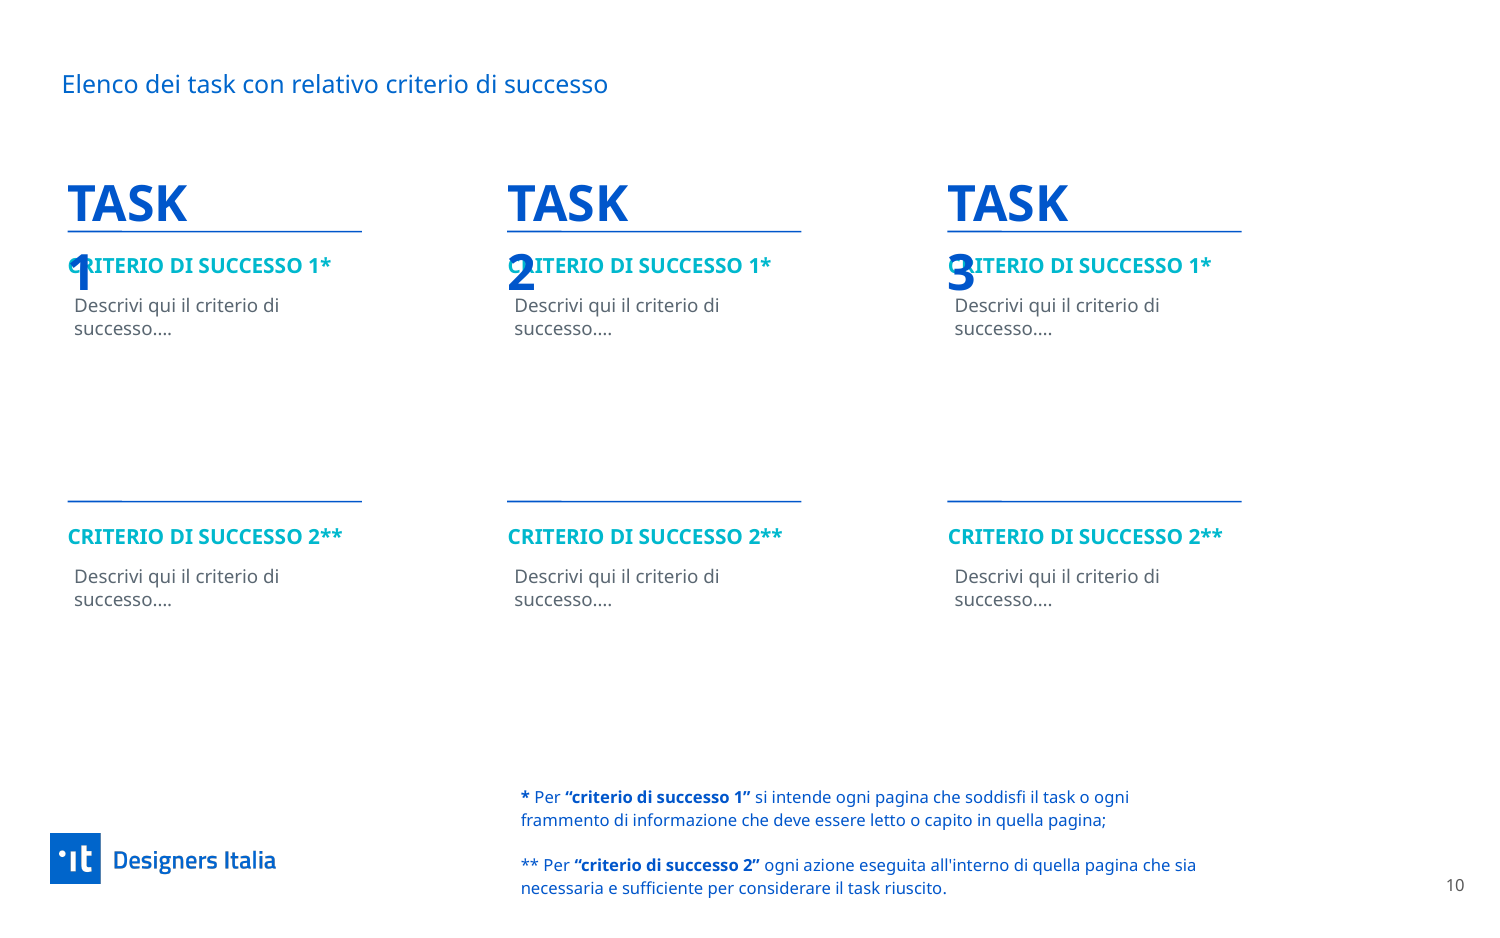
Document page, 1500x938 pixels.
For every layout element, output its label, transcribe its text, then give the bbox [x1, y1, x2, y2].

text_box * Per “criterio di successo 1” si intende ogni pagina che soddisfi il task o ogni frammento di informazione che deve essere letto o capito in quella pagina; ** Per “criterio di successo 2” ogni azione eseguita all'interno di quella pagina che sia necessaria e sufficiente per considerare il task riuscito. [505, 768, 1230, 862]
text_box TASK 1 [105, 192, 114, 206]
text_box CRITERIO DI SUCCESSO 2** [492, 505, 862, 565]
text_box Descrivi qui il criterio di successo…. [939, 565, 1238, 672]
text_box CRITERIO DI SUCCESSO 1* [52, 233, 364, 293]
text_box Elenco dei task con relativo criterio di successo [46, 58, 684, 110]
picture [50, 833, 289, 884]
text_box TASK 2 [546, 192, 555, 206]
text_box Descrivi qui il criterio di successo…. [499, 293, 797, 401]
text_box CRITERIO DI SUCCESSO 2** [932, 505, 1275, 565]
text_box Descrivi qui il criterio di successo…. [59, 565, 357, 672]
text_box CRITERIO DI SUCCESSO 2** [52, 505, 364, 565]
text_box Descrivi qui il criterio di successo…. [499, 565, 797, 672]
text_box TASK 3 [986, 192, 995, 206]
text_box Descrivi qui il criterio di successo…. [939, 293, 1238, 401]
text_box CRITERIO DI SUCCESSO 1* [492, 233, 816, 293]
text_box CRITERIO DI SUCCESSO 1* [932, 233, 1275, 293]
text_box TASK 3 [932, 147, 1118, 207]
slide_number <number> [1389, 849, 1480, 922]
text_box Descrivi qui il criterio di successo…. [59, 293, 357, 401]
text_box TASK 1 [52, 147, 238, 207]
text_box TASK 2 [492, 147, 678, 207]
